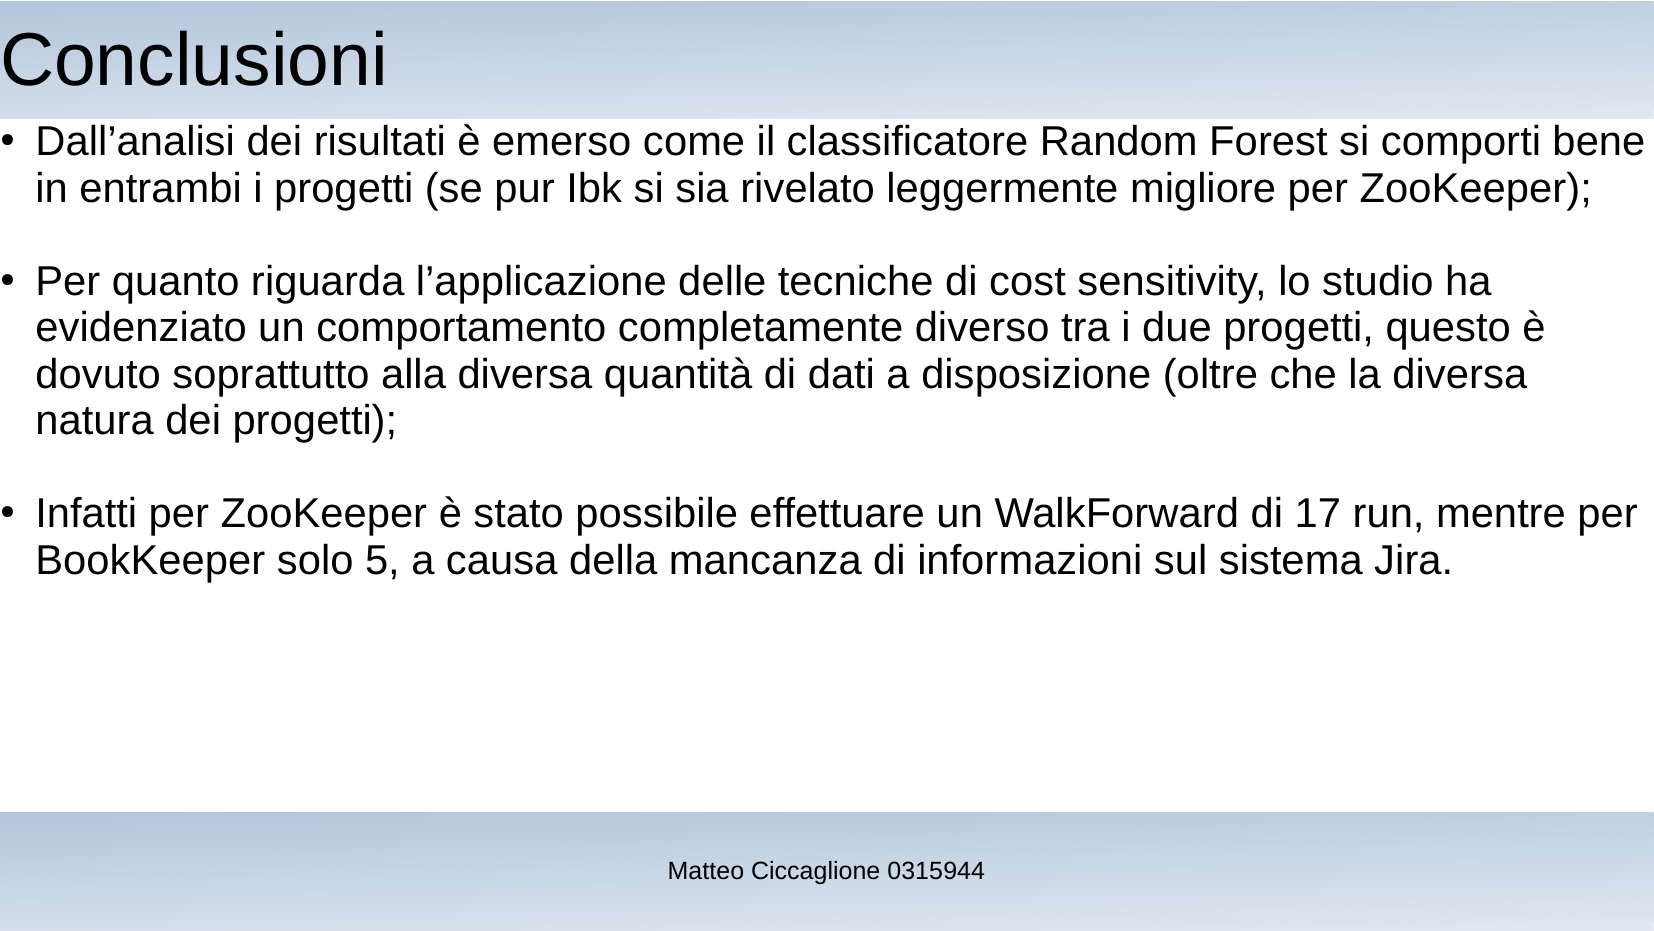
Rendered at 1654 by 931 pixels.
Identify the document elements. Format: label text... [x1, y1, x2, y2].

title Conclusioni [0, 1, 1654, 119]
subtitle Dall’analisi dei risultati è emerso come il classificatore Random Forest si comporti bene in entrambi i progetti (se pur Ibk si sia rivelato leggermente migliore per ZooKeeper); Per quanto riguarda l’applicazione delle tecniche di cost sensitivity, lo studio ha evidenziato un comportamento completamente diverso tra i due progetti, questo è dovuto soprattutto alla diversa quantità di dati a disposizione (oltre che la diversa natura dei progetti); Infatti per ZooKeeper è stato possibile effettuare un WalkForward di 17 run, mentre per BookKeeper solo 5, a causa della mancanza di informazioni sul sistema Jira. [0, 119, 1654, 812]
title Matteo Ciccaglione 0315944 [0, 812, 1654, 931]
